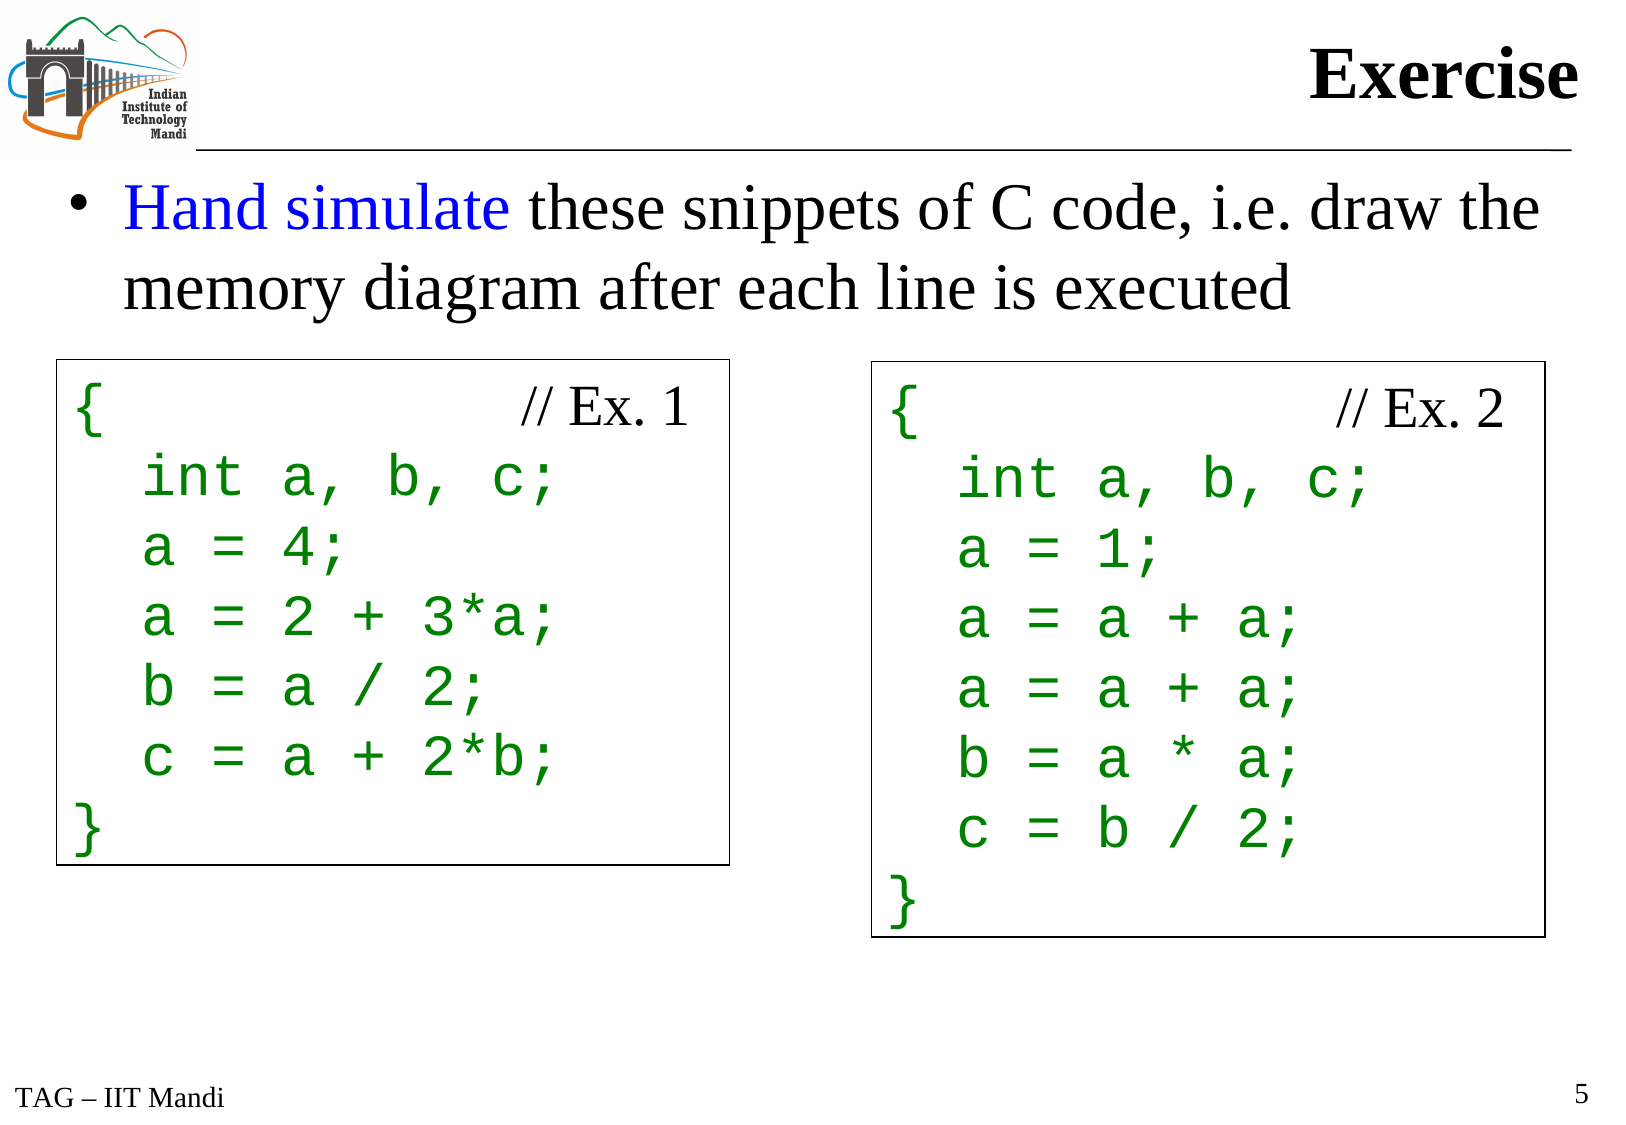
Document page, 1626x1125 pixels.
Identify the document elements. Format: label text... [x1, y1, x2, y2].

picture [1, 0, 196, 156]
text_box { // Ex. 2 int a, b, c; a = 1; a = a + a; a = a + a; b = a * a; c = b / 2; } [871, 361, 1545, 937]
text_box { // Ex. 1 int a, b, c; a = 4; a = 2 + 3*a; b = a / 2; c = a + 2*b; } [56, 359, 730, 865]
title Exercise [139, 0, 1581, 138]
list Hand simulate these snippets of C code, i.e. draw the memory diagram after each line is executed [67, 162, 1571, 1025]
